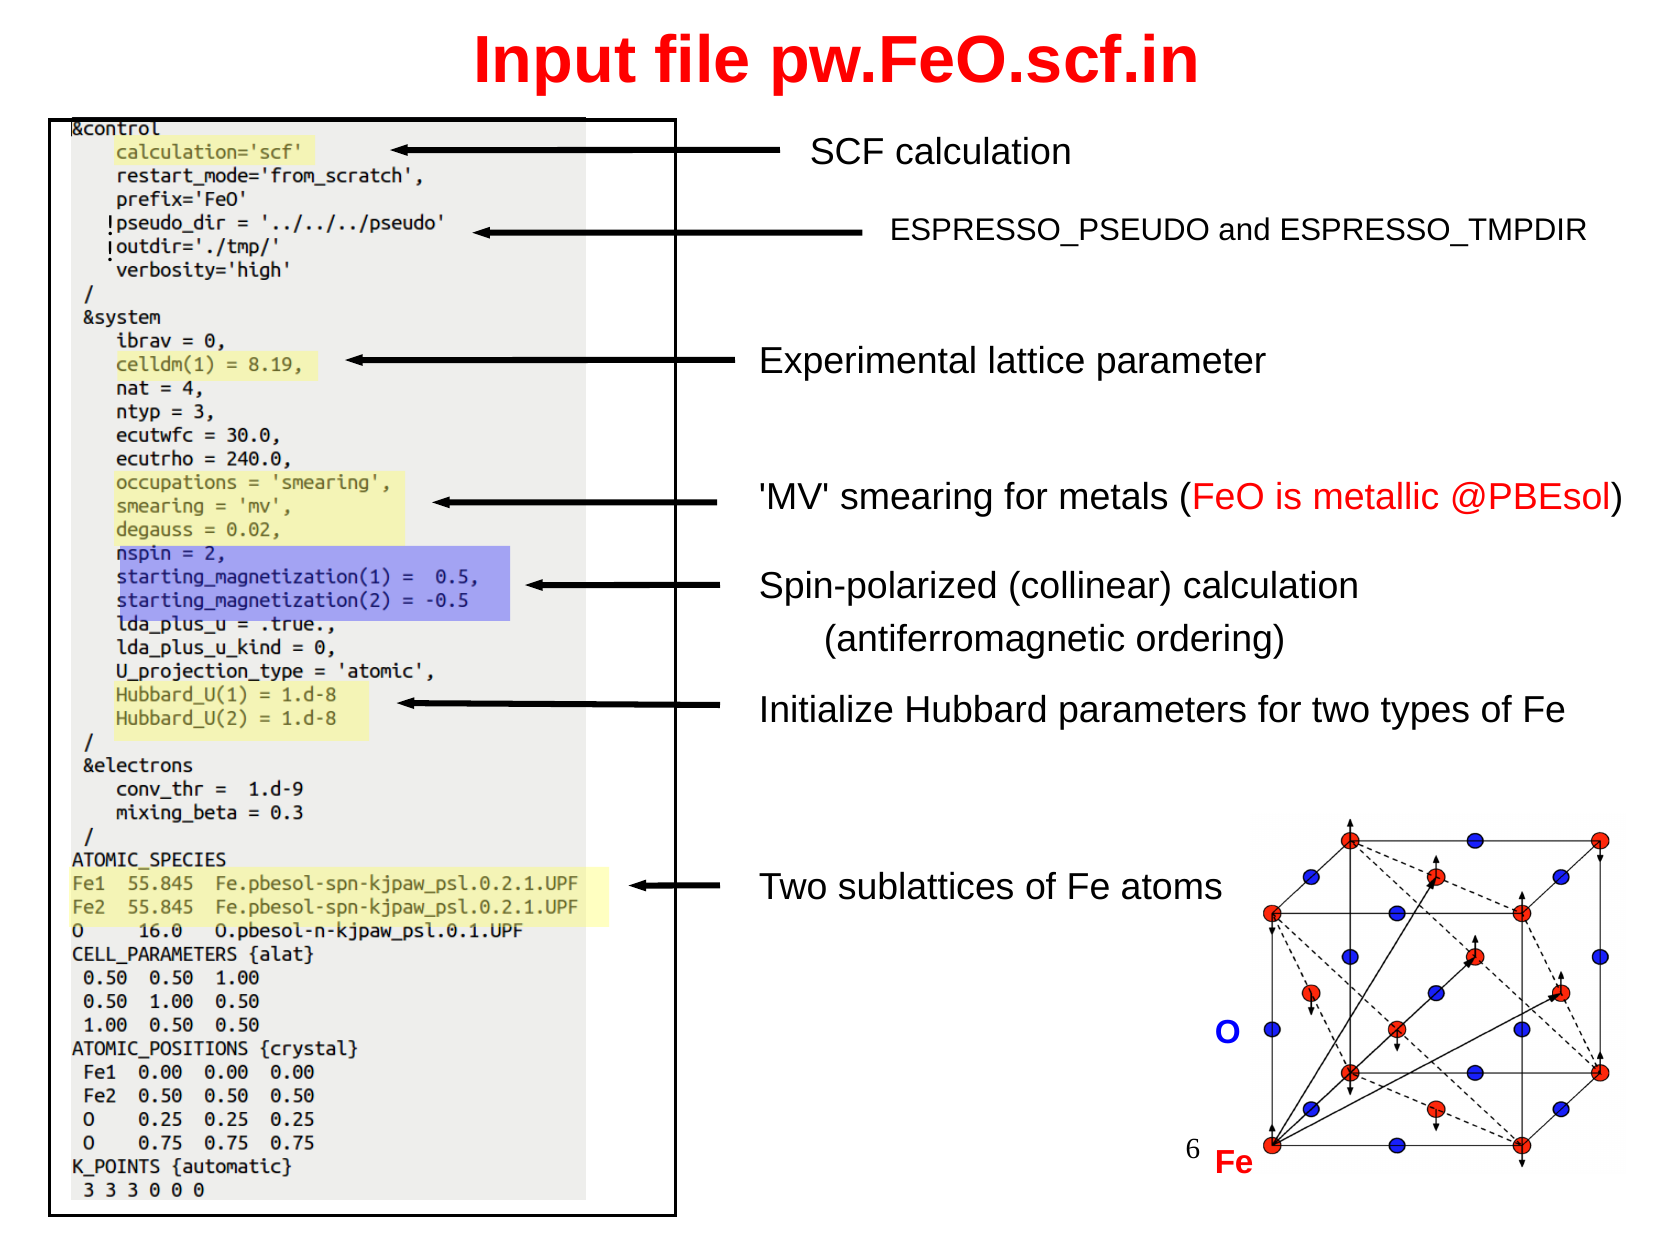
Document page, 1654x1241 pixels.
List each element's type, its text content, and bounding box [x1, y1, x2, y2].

text_box [114, 470, 511, 621]
text_box O [1200, 1005, 1256, 1059]
text_box Spin-polarized (collinear) calculation [744, 556, 1375, 614]
title Input file pw.FeO.scf.in [465, 15, 1209, 91]
text_box Experimental lattice parameter [744, 332, 1282, 390]
text_box Two sublattices of Fe atoms [744, 857, 1239, 915]
text_box ! [90, 198, 131, 250]
text_box [117, 350, 319, 381]
text_box ! [90, 250, 131, 276]
picture [71, 927, 586, 1201]
text_box [69, 866, 610, 927]
text_box [114, 680, 370, 741]
text_box Initialize Hubbard parameters for two types of Fe [744, 680, 1582, 738]
picture [1250, 813, 1626, 1174]
text_box [114, 135, 316, 166]
text_box SCF calculation [795, 123, 1087, 181]
picture [71, 122, 586, 866]
text_box [1185, 1129, 1571, 1216]
text_box ESPRESSO_PSEUDO and ESPRESSO_TMPDIR [875, 205, 1612, 257]
text_box (antiferromagnetic ordering) [809, 609, 1301, 667]
text_box 'MV' smearing for metals (FeO is metallic @PBEsol) [744, 468, 1639, 526]
